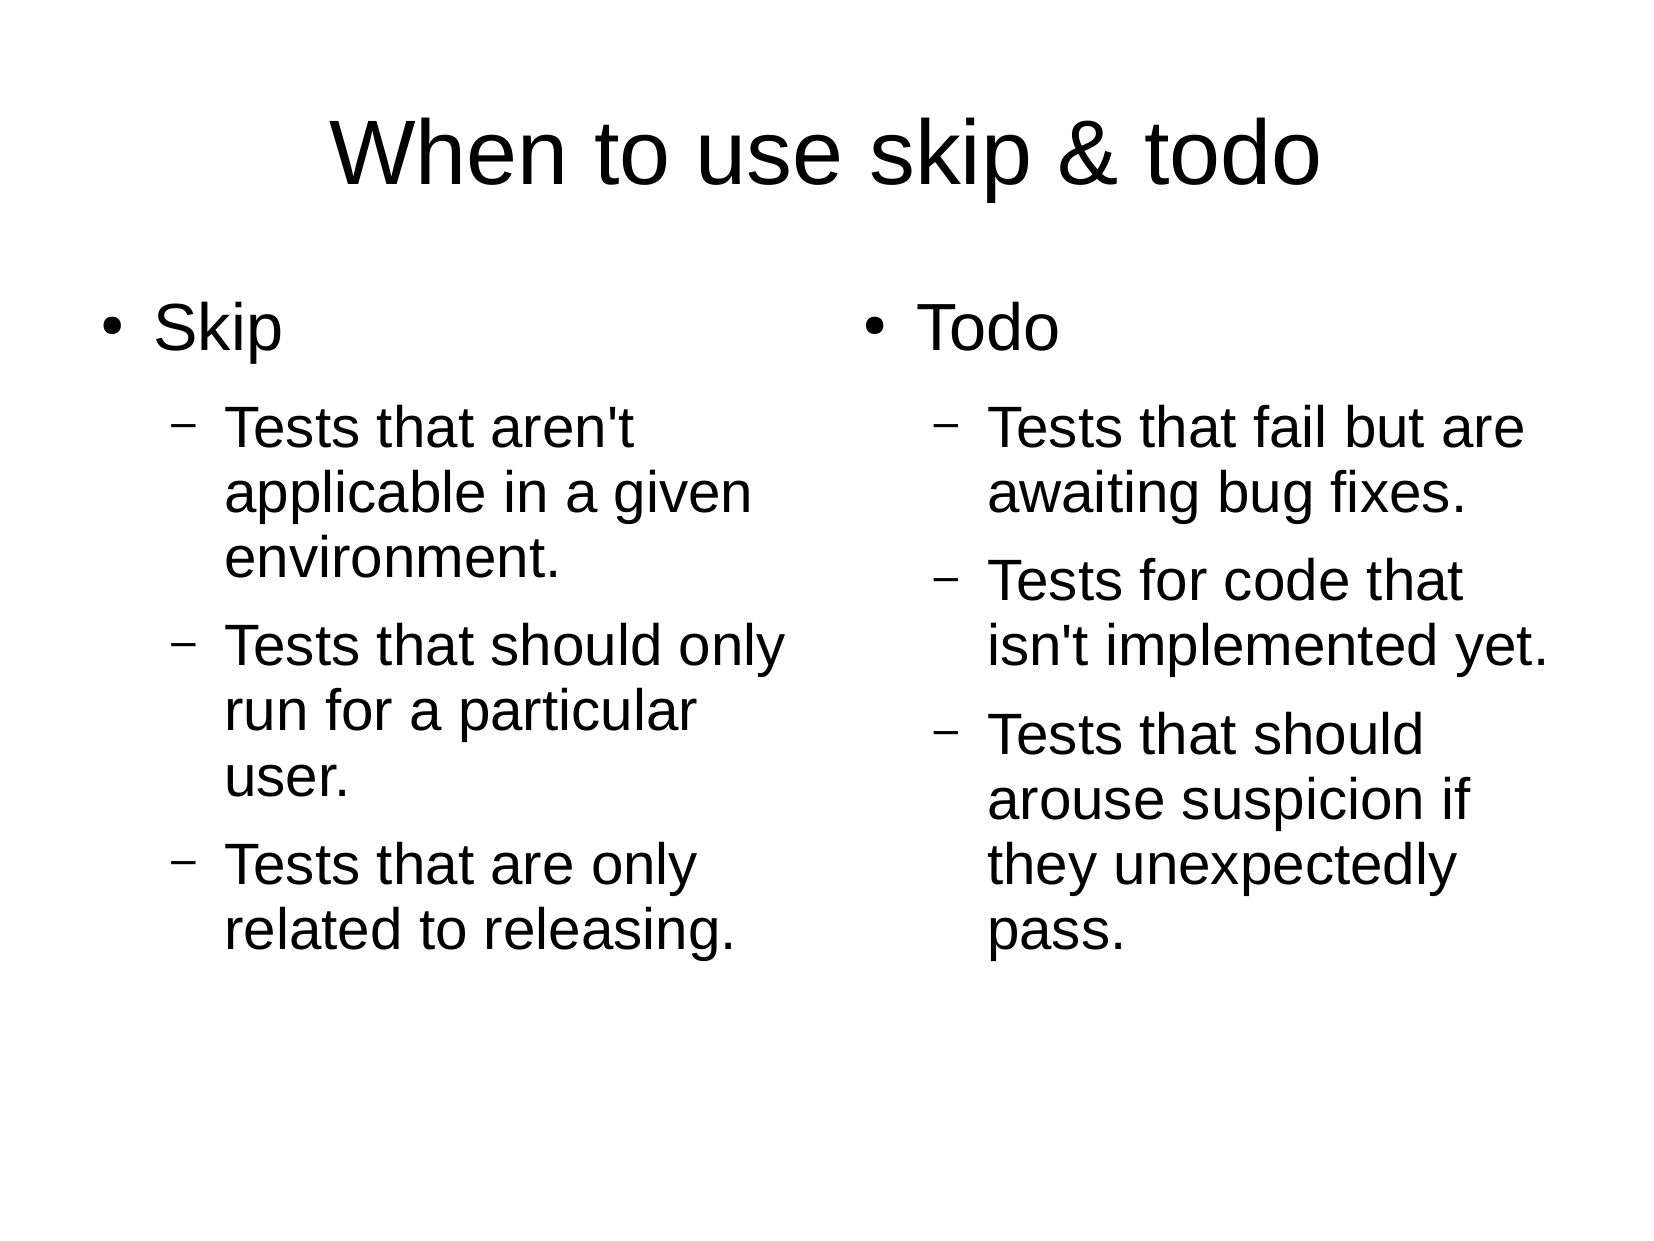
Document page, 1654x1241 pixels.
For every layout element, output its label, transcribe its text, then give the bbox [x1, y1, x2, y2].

list Skip Tests that aren't applicable in a given environment. Tests that should only run for a particular user. Tests that are only related to releasing. [82, 290, 809, 1010]
title When to use skip & todo [82, 49, 1571, 257]
list Todo Tests that fail but are awaiting bug fixes. Tests for code that isn't implemented yet. Tests that should arouse suspicion if they unexpectedly pass. [845, 290, 1572, 1010]
